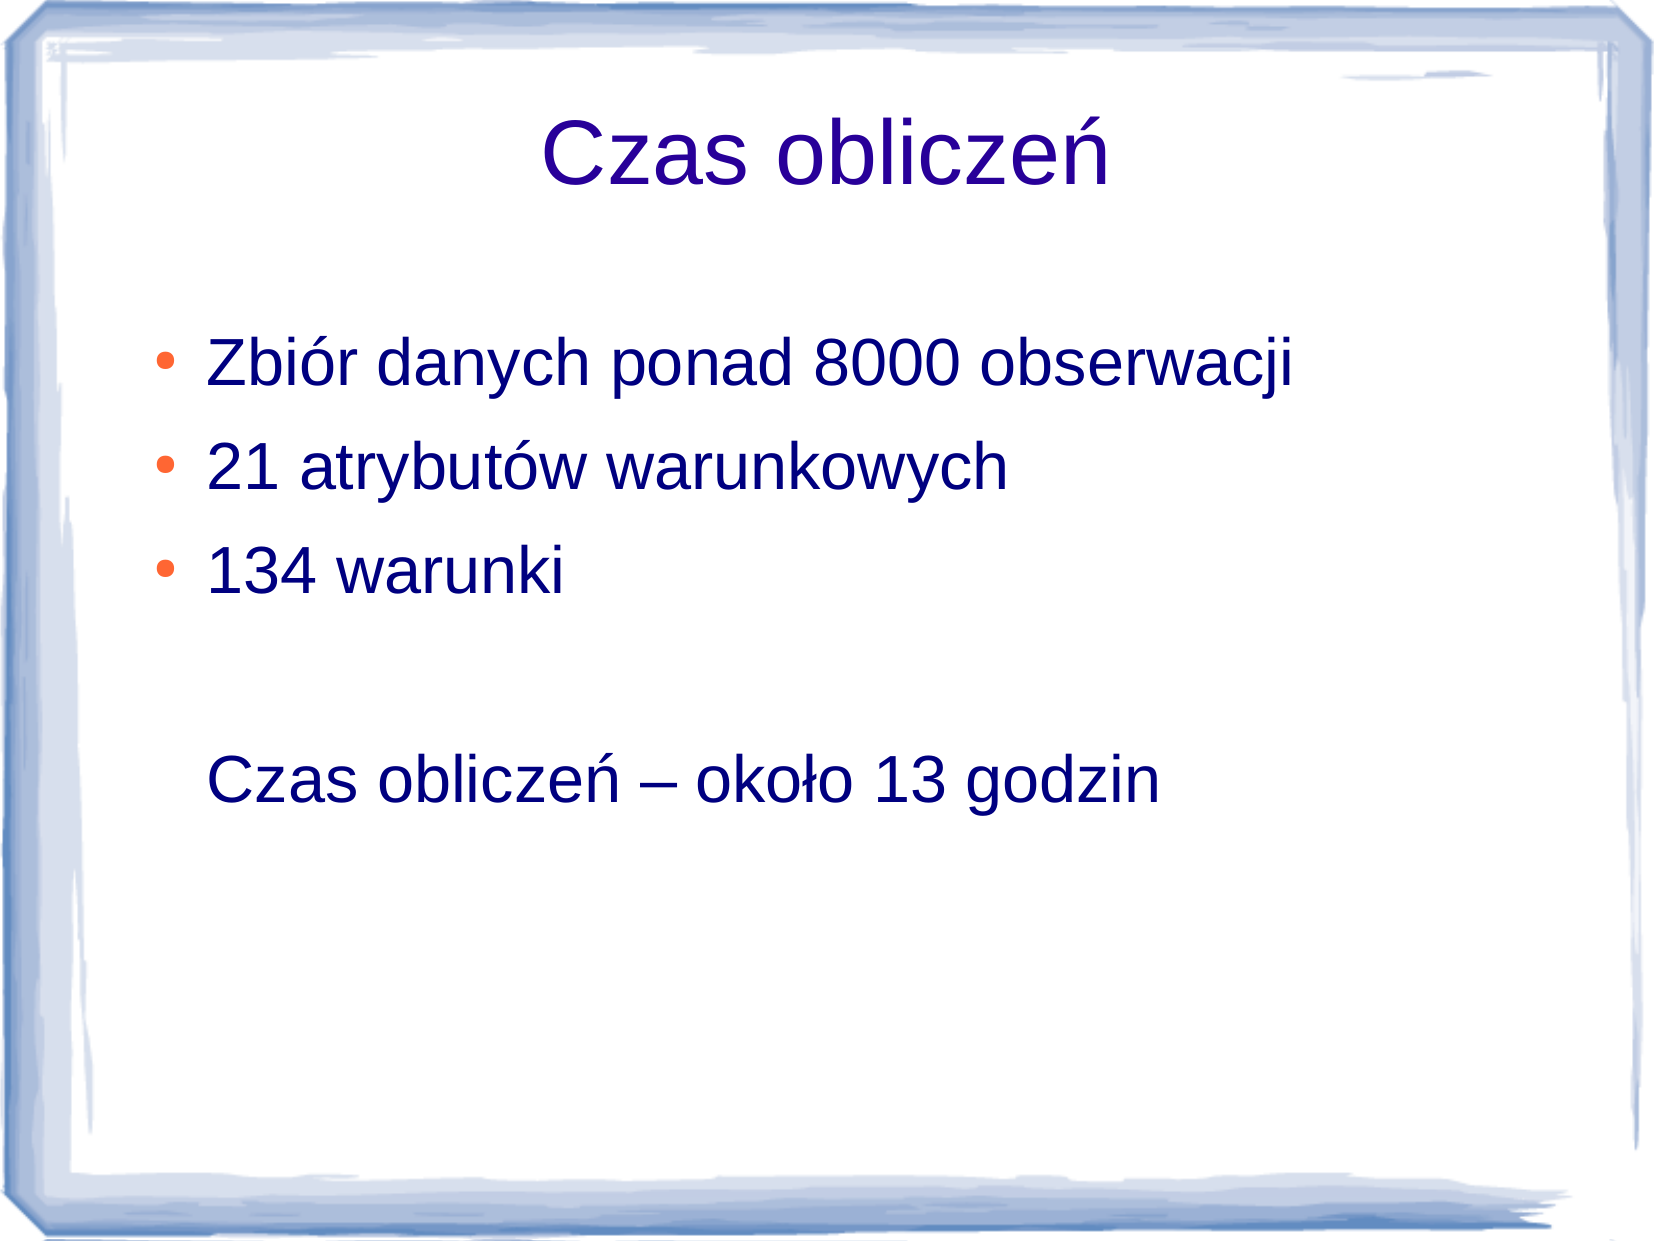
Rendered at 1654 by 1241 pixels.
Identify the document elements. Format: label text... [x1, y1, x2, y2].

picture [0, 0, 1654, 1241]
list Zbiór danych ponad 8000 obserwacji 21 atrybutów warunkowych 134 warunki Czas obliczeń – około 13 godzin [118, 324, 1571, 1004]
title Czas obliczeń [82, 49, 1571, 257]
